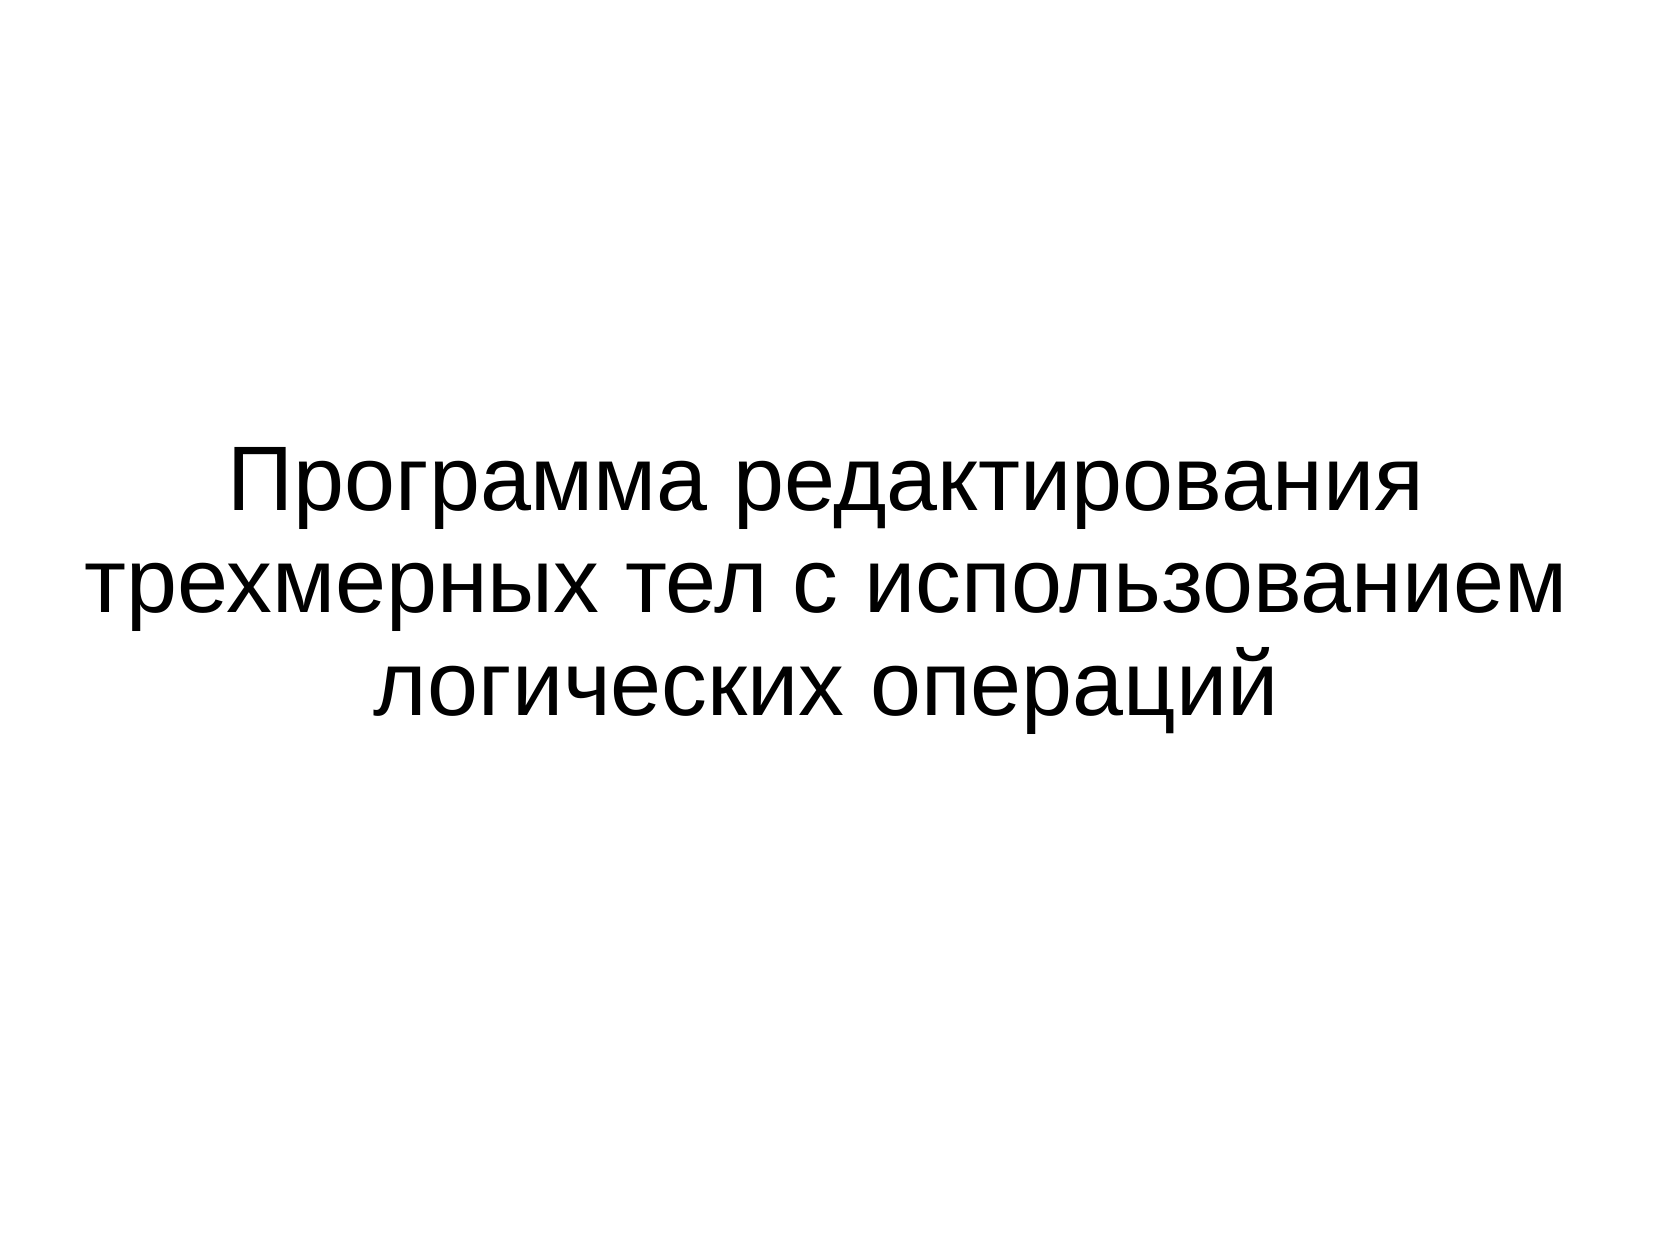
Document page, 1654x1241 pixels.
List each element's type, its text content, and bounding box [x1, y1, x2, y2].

title Программа редактирования трехмерных тел с использованием логических операций [82, 427, 1571, 736]
